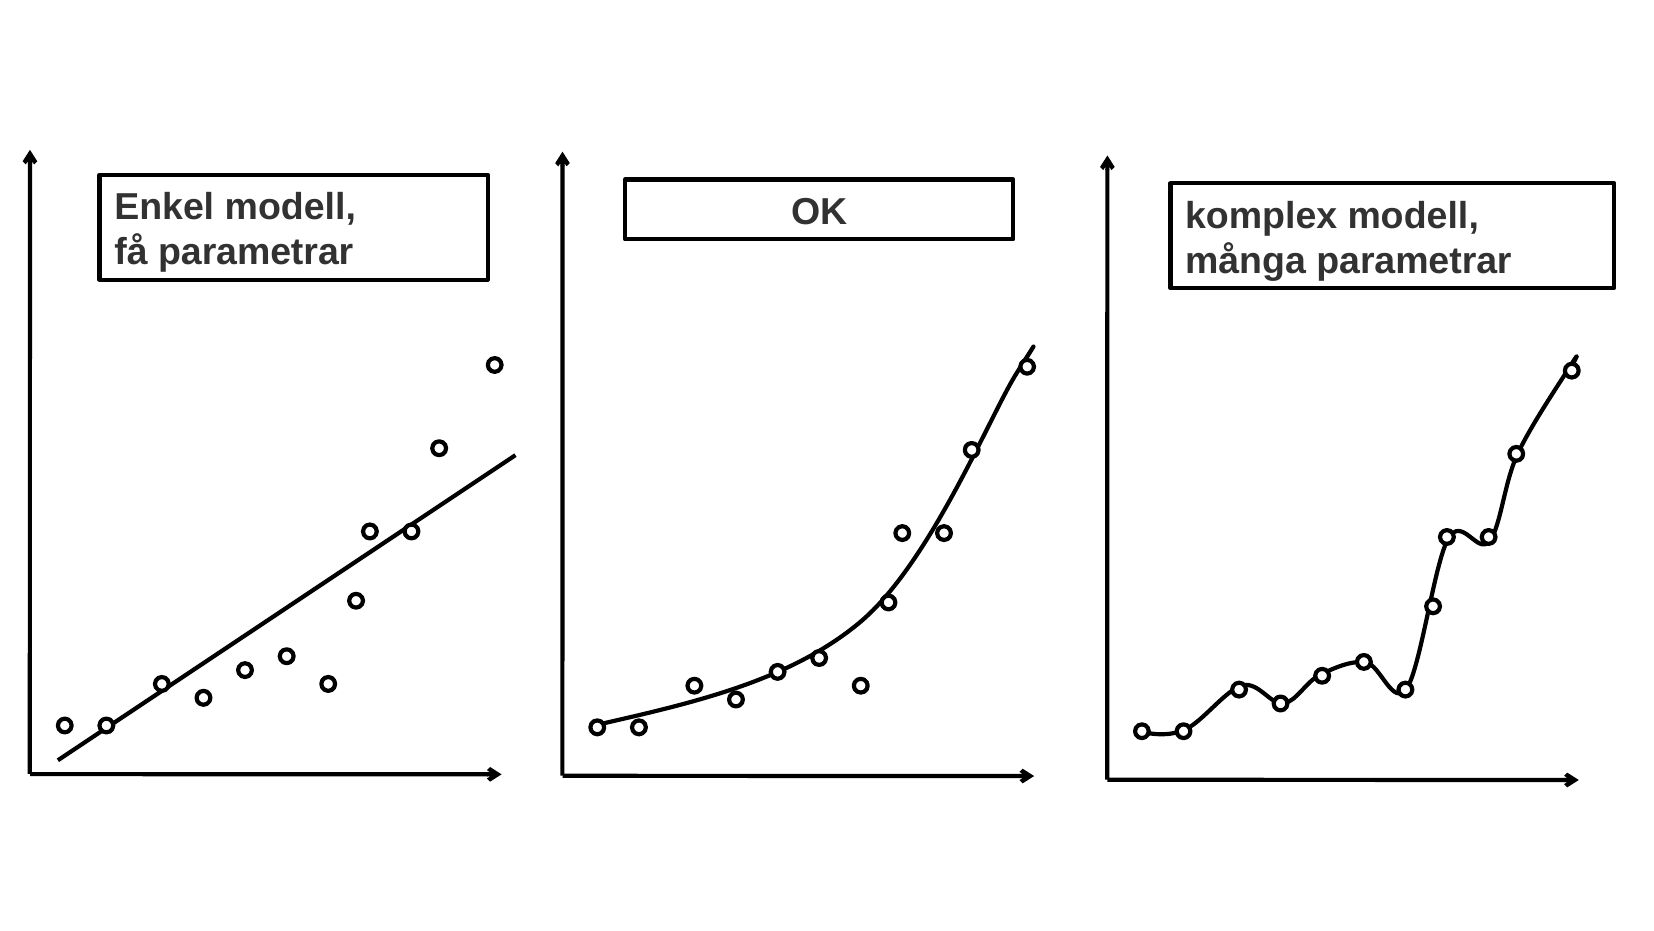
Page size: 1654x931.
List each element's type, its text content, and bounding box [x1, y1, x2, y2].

text_box [363, 524, 377, 539]
text_box [238, 663, 252, 678]
text_box [349, 593, 364, 608]
text_box [154, 677, 169, 691]
text_box [1107, 155, 1579, 781]
text_box Enkel modell, få parametrar [99, 174, 488, 280]
text_box [729, 692, 743, 707]
text_box [590, 346, 1034, 735]
text_box [29, 149, 502, 775]
text_box OK [625, 179, 1014, 240]
text_box [632, 720, 646, 735]
text_box [321, 677, 336, 691]
text_box komplex modell, många parametrar [1170, 183, 1615, 289]
text_box [1135, 356, 1579, 739]
text_box [404, 524, 419, 539]
text_box [99, 718, 114, 733]
text_box [937, 526, 951, 541]
text_box [562, 151, 1035, 777]
text_box [432, 441, 447, 456]
text_box [57, 718, 72, 733]
text_box [853, 678, 868, 693]
text_box [487, 358, 502, 372]
text_box [196, 690, 211, 705]
text_box [279, 649, 294, 664]
